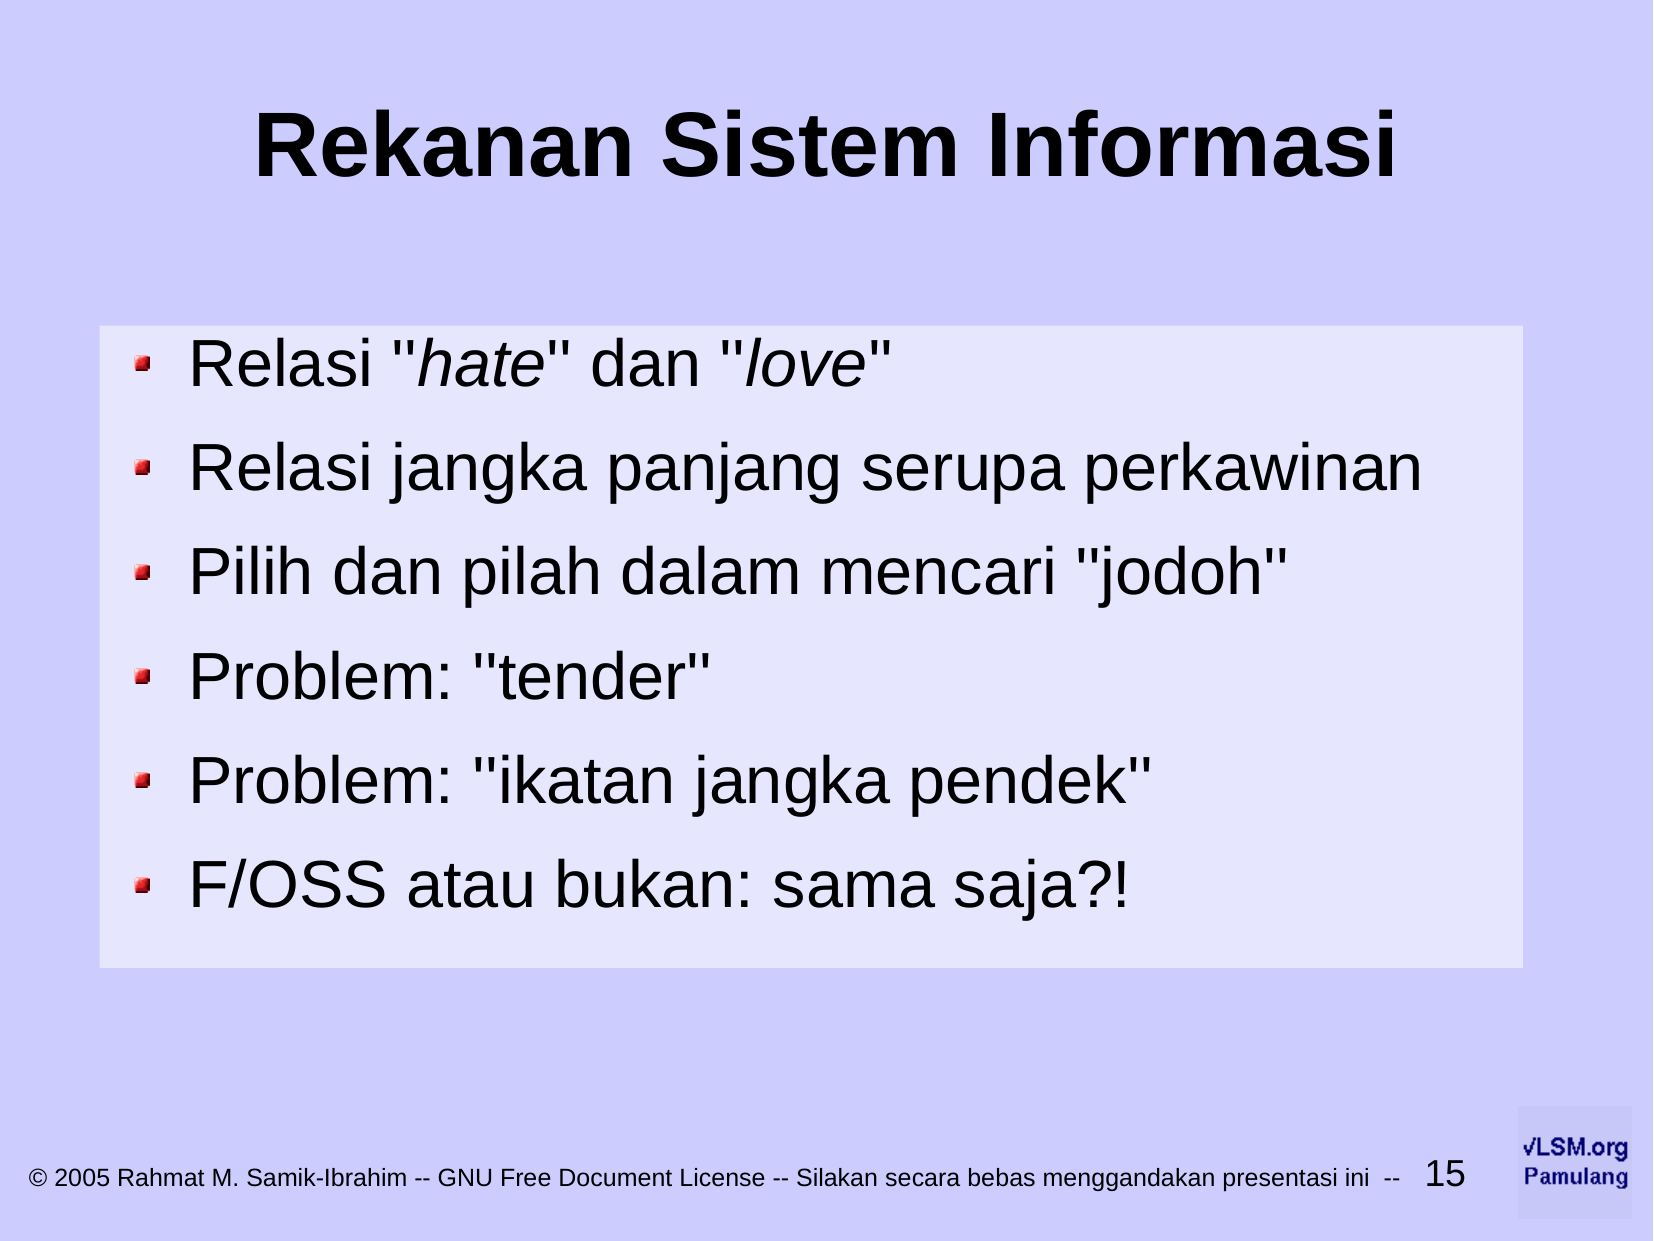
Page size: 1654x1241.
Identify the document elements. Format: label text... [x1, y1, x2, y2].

title Rekanan Sistem Informasi [47, 89, 1632, 200]
list Relasi ''hate'' dan ''love'' Relasi jangka panjang serupa perkawinan Pilih dan pilah dalam mencari ''jodoh'' Problem: ''tender'' Problem: ''ikatan jangka pendek'' F/OSS atau bukan: sama saja?! [99, 325, 1523, 968]
picture [1518, 1106, 1632, 1219]
